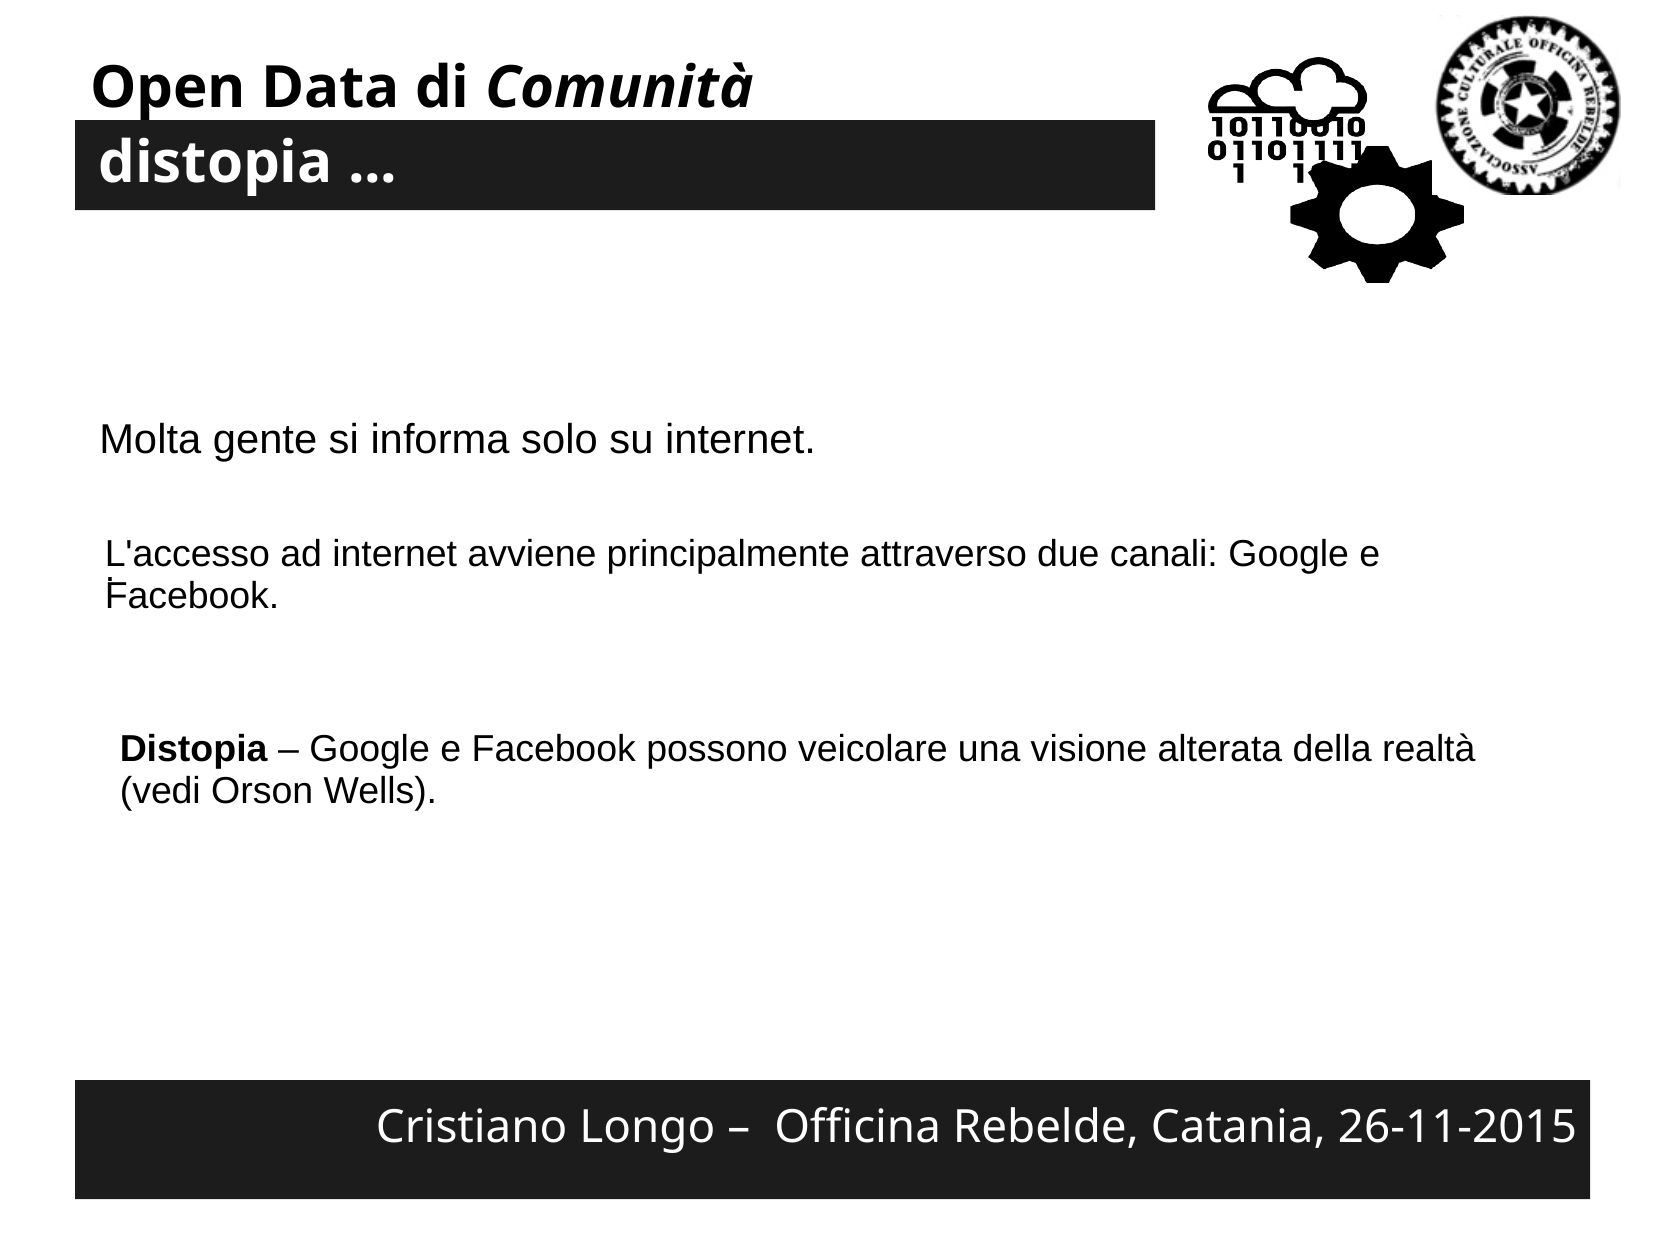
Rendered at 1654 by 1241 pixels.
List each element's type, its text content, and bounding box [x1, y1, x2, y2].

list Open Data di Comunità [75, 45, 1325, 166]
list Cristiano Longo – Officina Rebelde, Catania, 26-11-2015 [75, 1080, 1591, 1200]
text_box Molta gente si informa solo su internet. [84, 408, 1570, 511]
picture [1208, 15, 1621, 283]
list distopia ... [75, 120, 1156, 211]
text_box Distopia – Google e Facebook possono veicolare una visione alterata della realtà (vedi Orson Wells). [105, 720, 1561, 819]
text_box L'accesso ad internet avviene principalmente attraverso due canali: Google e Facebook. [90, 525, 1576, 624]
